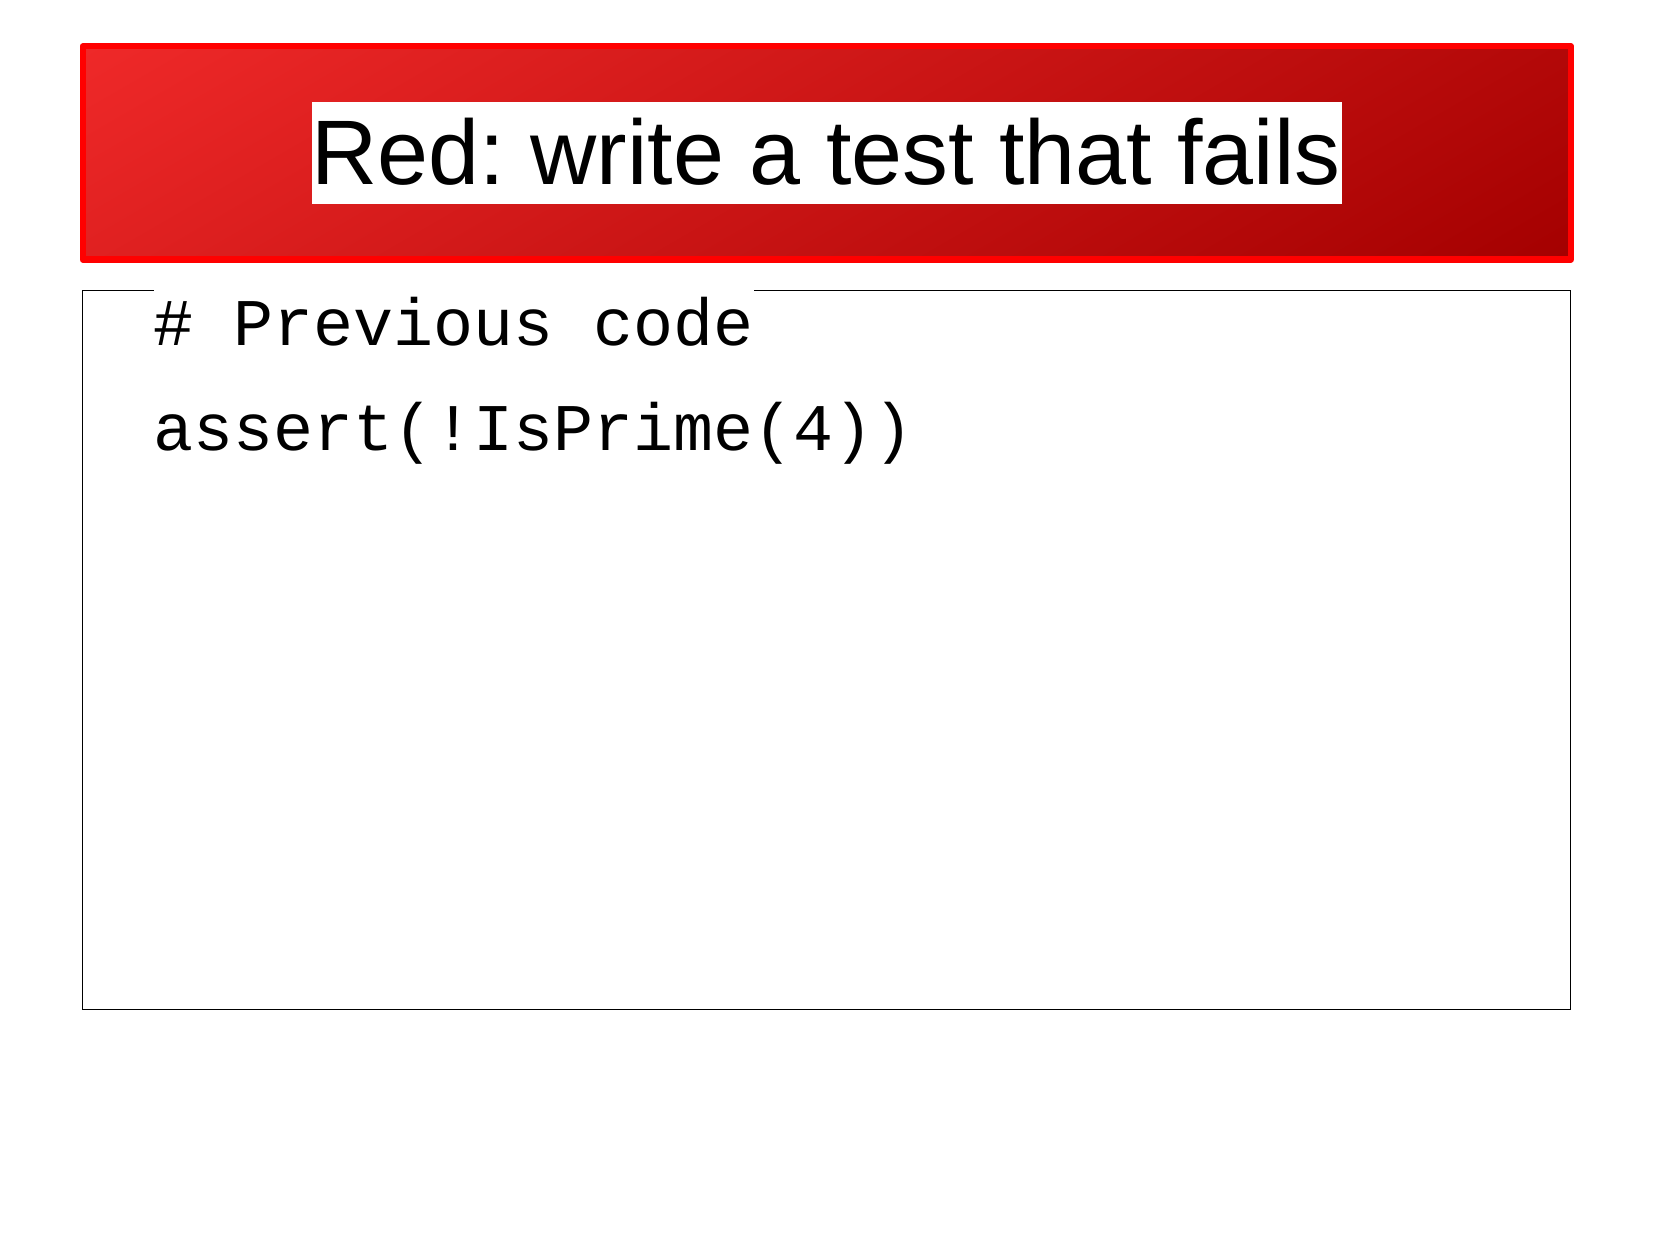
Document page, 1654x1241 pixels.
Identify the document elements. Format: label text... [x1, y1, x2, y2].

title Red: write a test that fails [82, 46, 1571, 260]
list # Previous code assert(!IsPrime(4)) [82, 290, 1571, 1010]
